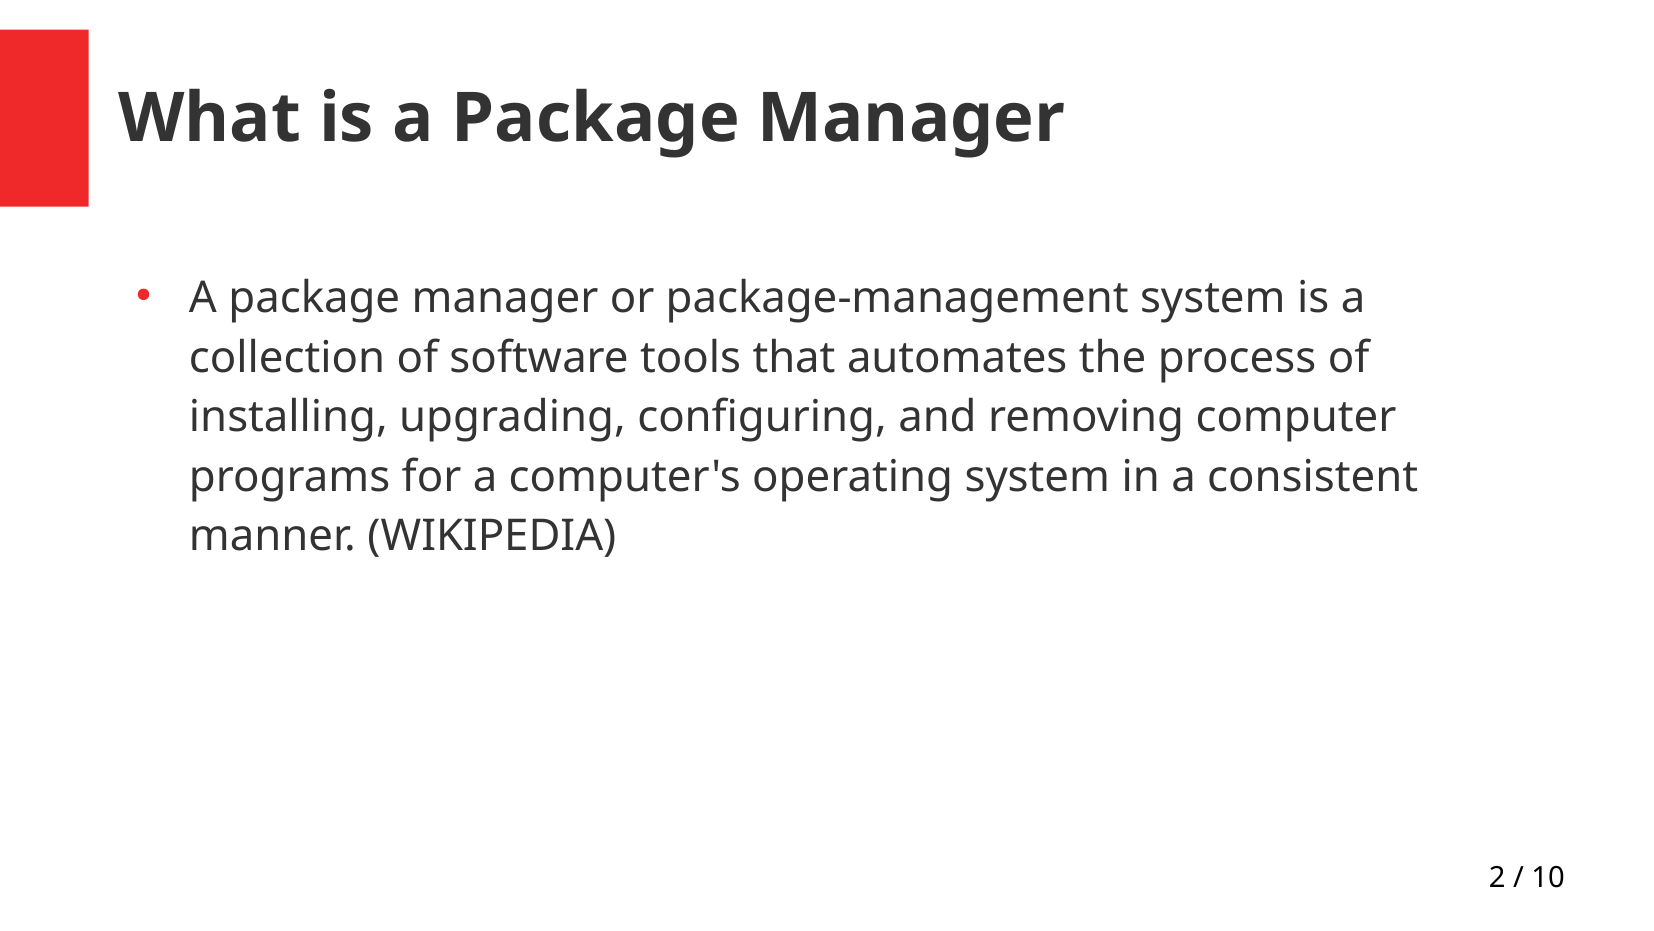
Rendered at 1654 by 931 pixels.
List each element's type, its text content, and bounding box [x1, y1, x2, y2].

title What is a Package Manager [118, 37, 1571, 193]
list A package manager or package-management system is a collection of software tools that automates the process of installing, upgrading, configuring, and removing computer programs for a computer's operating system in a consistent manner. (WIKIPEDIA) [118, 265, 1536, 806]
